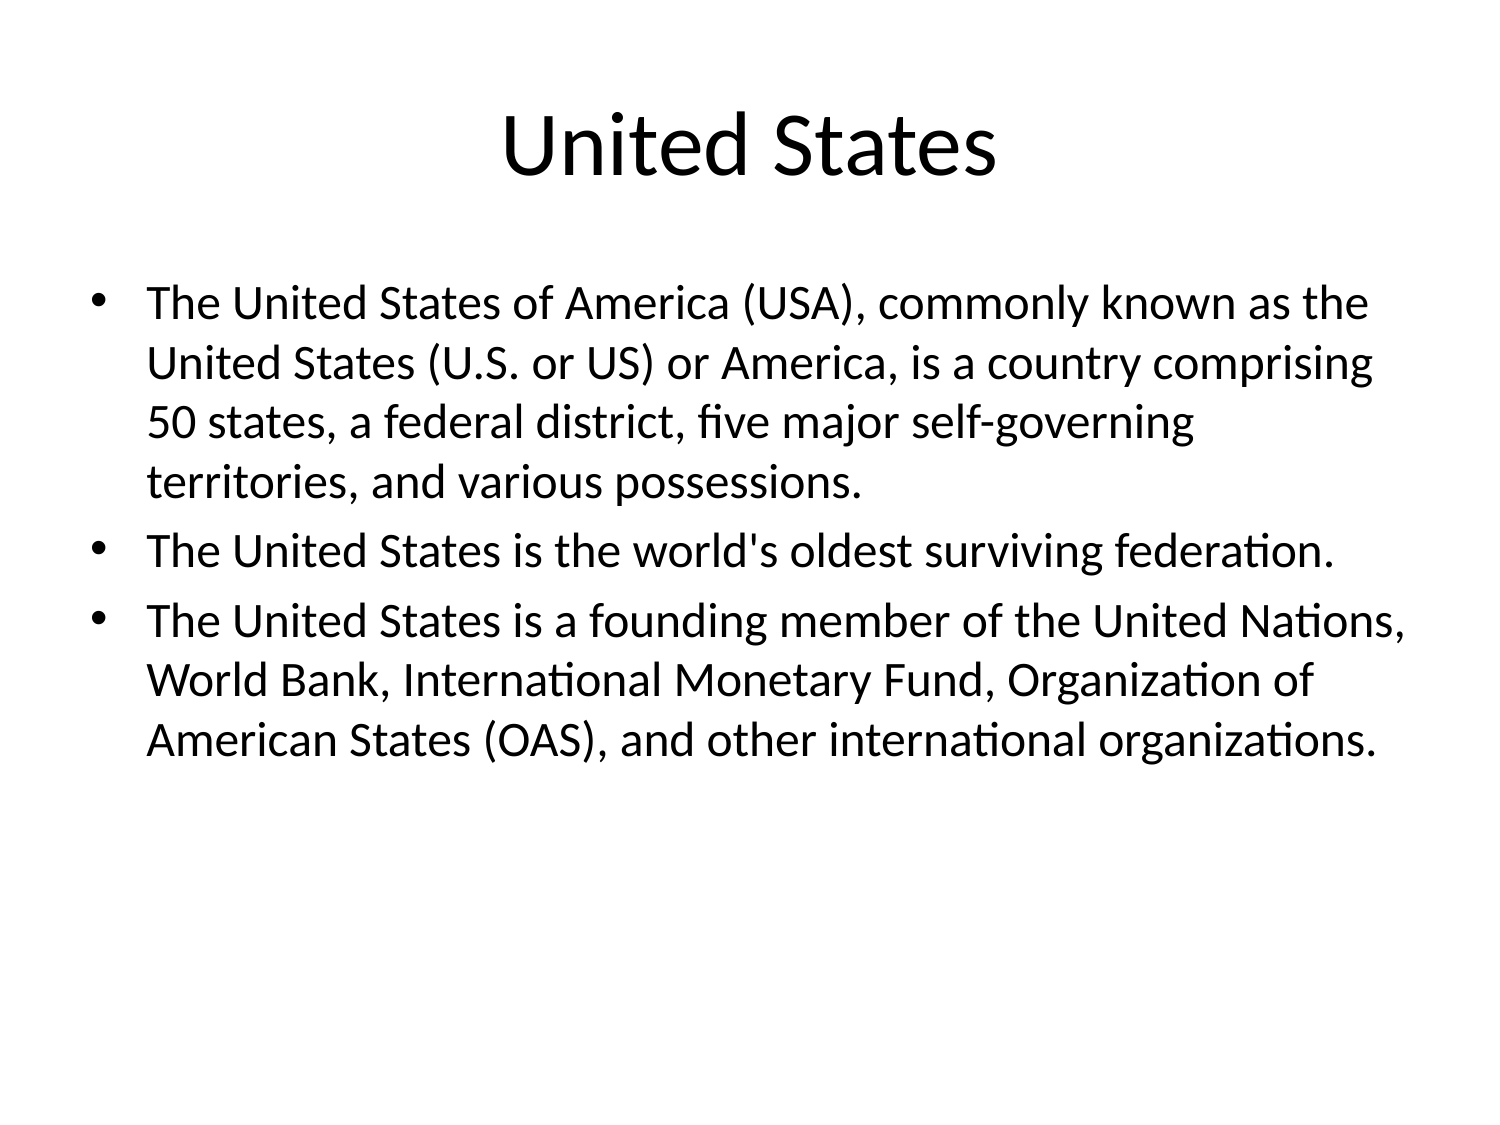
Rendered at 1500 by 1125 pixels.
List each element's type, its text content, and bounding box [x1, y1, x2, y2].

list The United States of America (USA), commonly known as the United States (U.S. or US) or America, is a country comprising 50 states, a federal district, five major self-governing territories, and various possessions. The United States is the world's oldest surviving federation. The United States is a founding member of the United Nations, World Bank, International Monetary Fund, Organization of American States (OAS), and other international organizations. [75, 262, 1425, 1005]
title United States [75, 45, 1425, 233]
